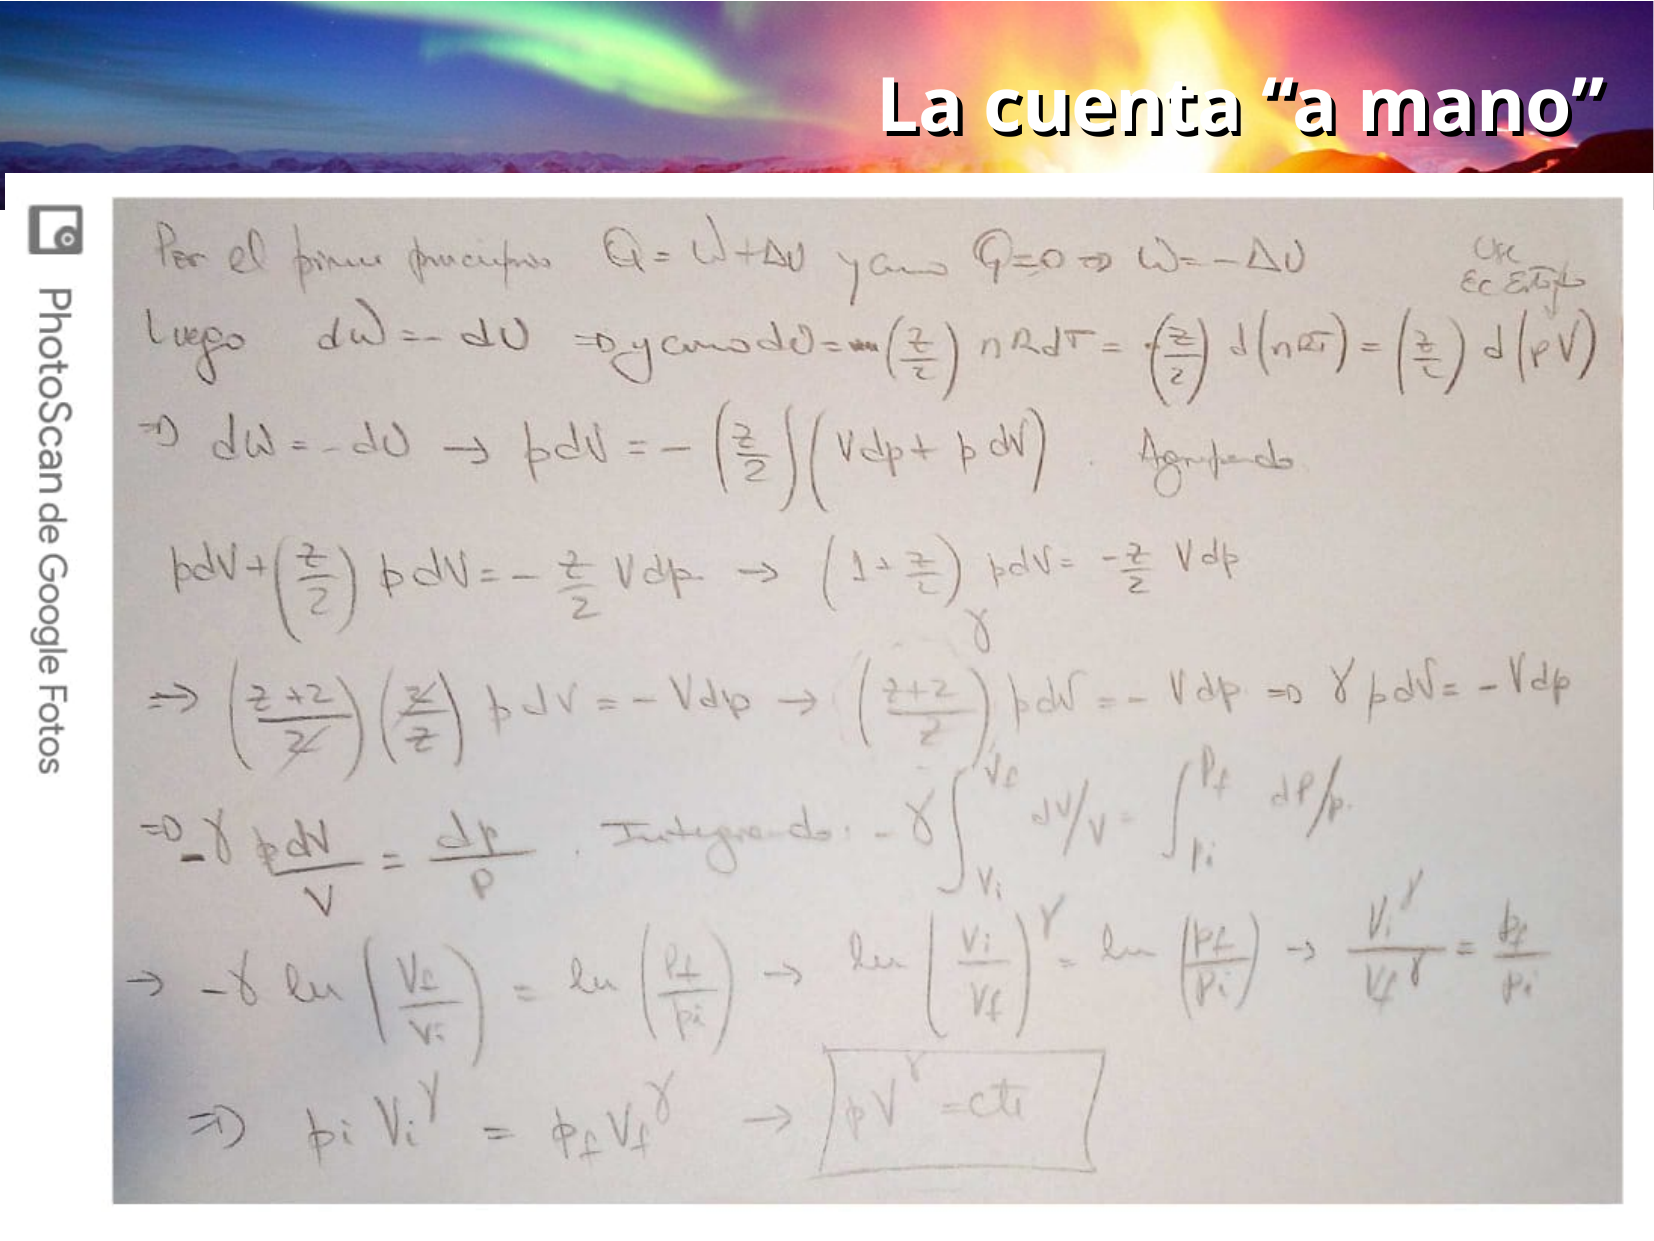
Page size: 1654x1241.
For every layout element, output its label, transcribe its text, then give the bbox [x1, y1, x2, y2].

picture [0, 1, 1654, 1231]
title La cuenta “a mano” [45, 15, 1606, 173]
